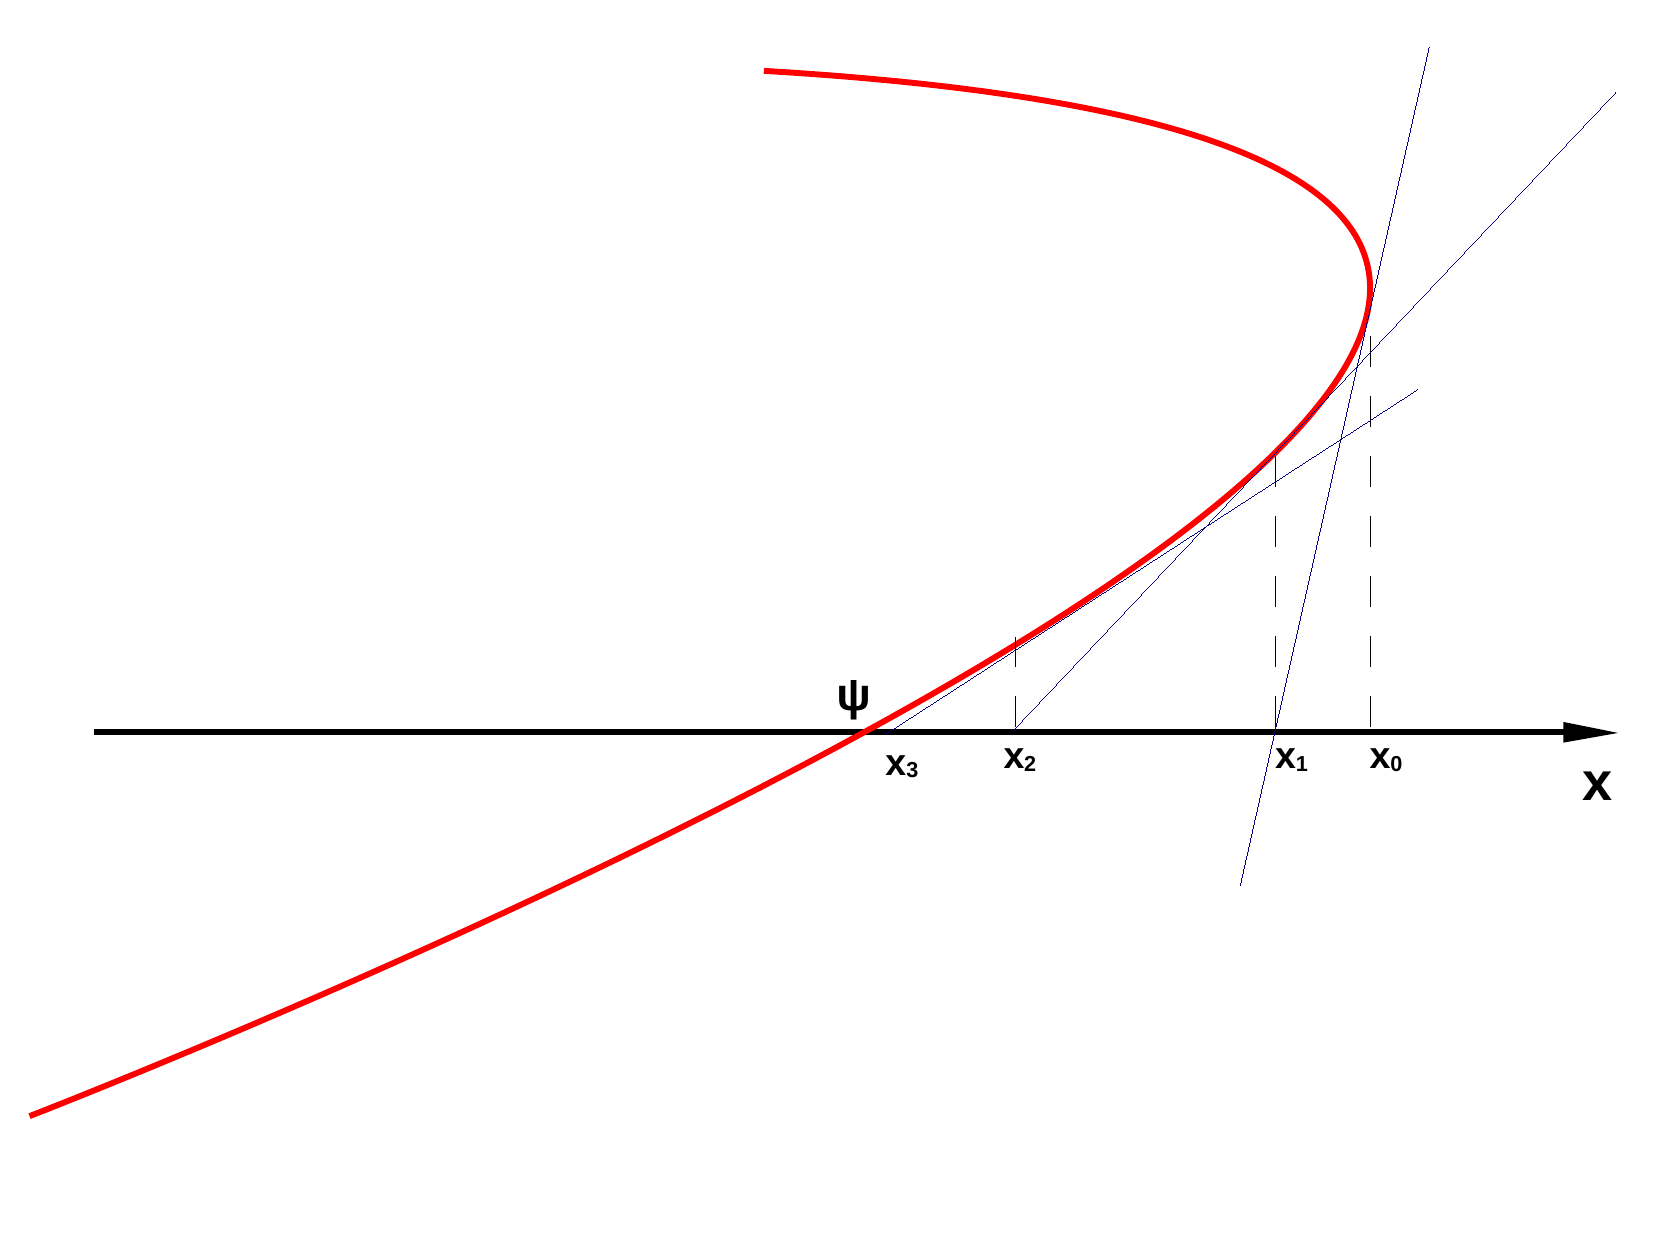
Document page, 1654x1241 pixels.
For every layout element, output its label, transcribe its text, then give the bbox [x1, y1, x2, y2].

text_box x3 [870, 733, 934, 804]
text_box ψ [821, 661, 886, 728]
text_box x1 [1260, 727, 1323, 797]
text_box x0 [1354, 727, 1418, 797]
text_box x [1567, 744, 1628, 820]
text_box x2 [988, 727, 1052, 797]
